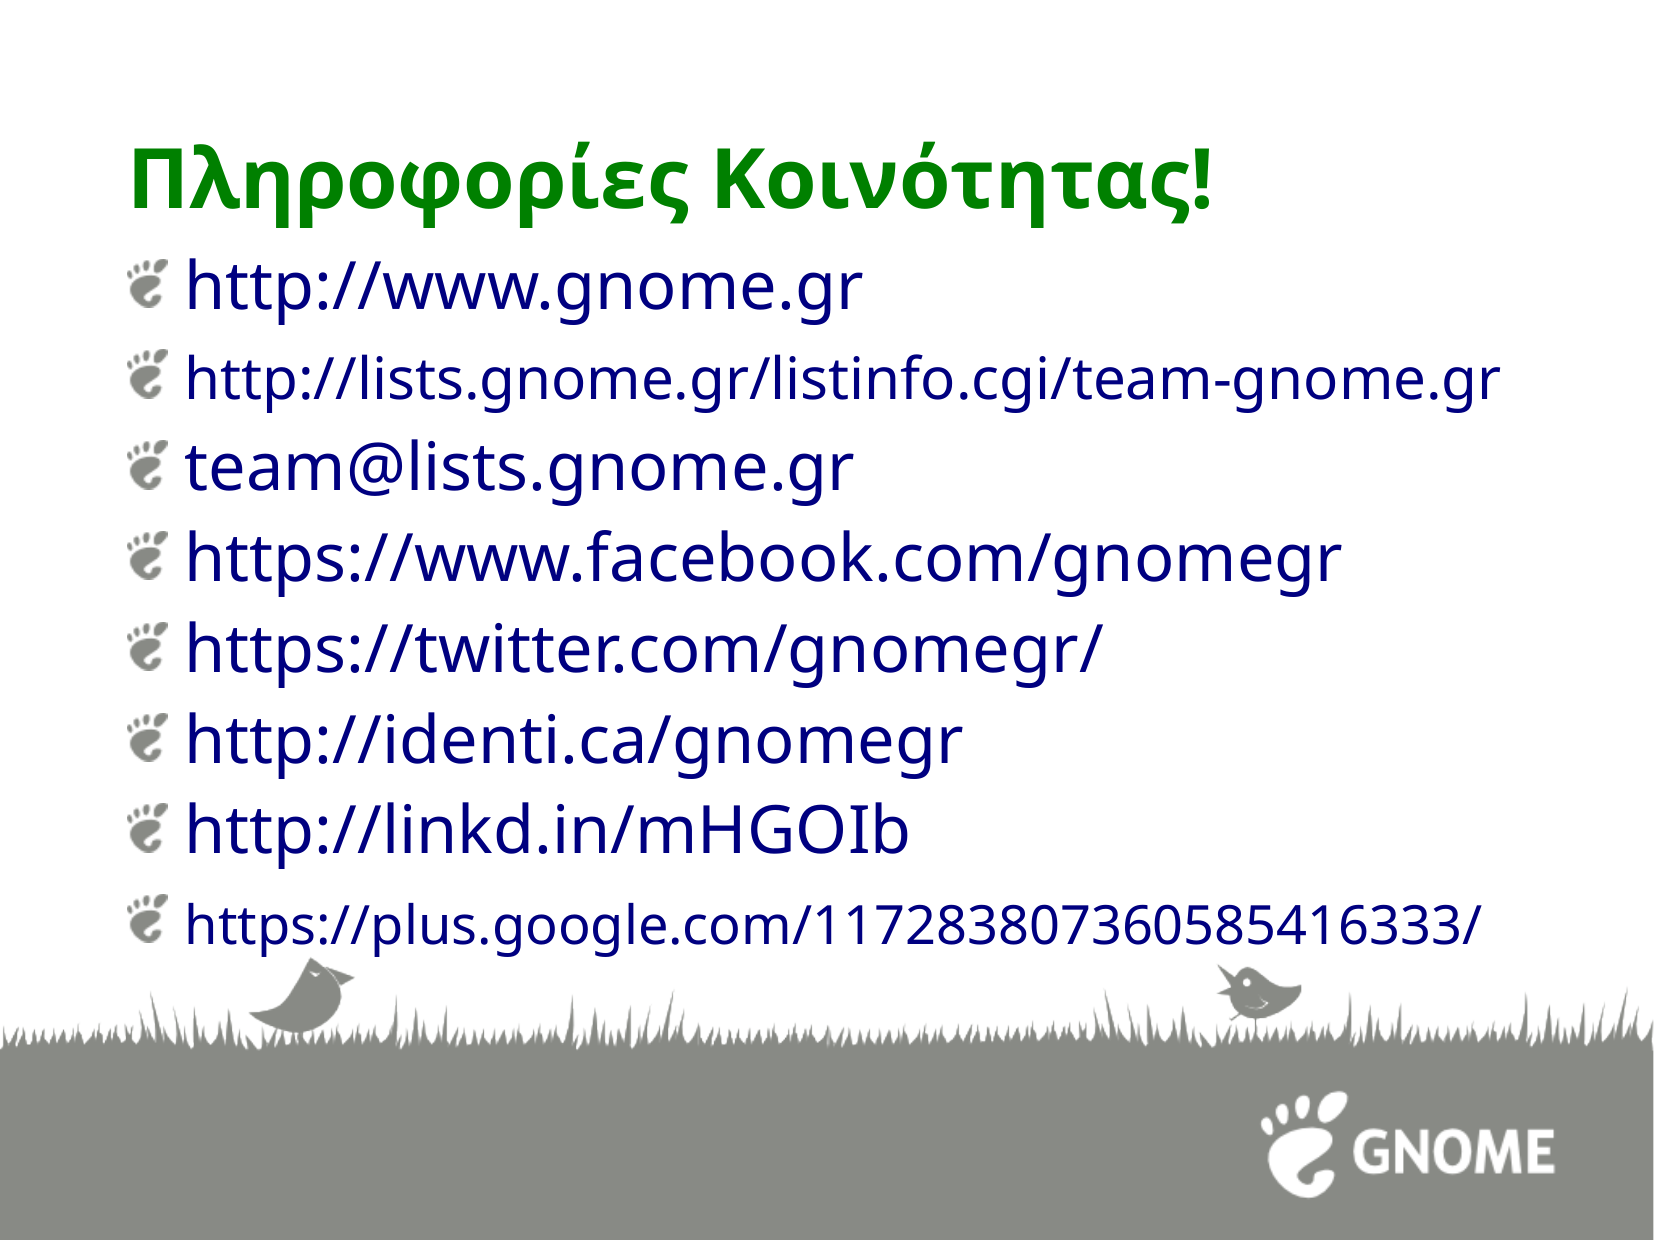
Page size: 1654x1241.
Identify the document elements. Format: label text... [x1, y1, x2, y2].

text_box http://www.gnome.gr http://lists.gnome.gr/listinfo.cgi/team-gnome.gr team@lists.gnome.gr https://www.facebook.com/gnomegr https://twitter.com/gnomegr/ http://identi.ca/gnomegr http://linkd.in/mHGOIb https://plus.google.com/117283807360585416333/ [112, 230, 1576, 948]
picture [0, 0, 1654, 1241]
text_box Πληροφορίες Κοινότητας! [112, 112, 1538, 230]
